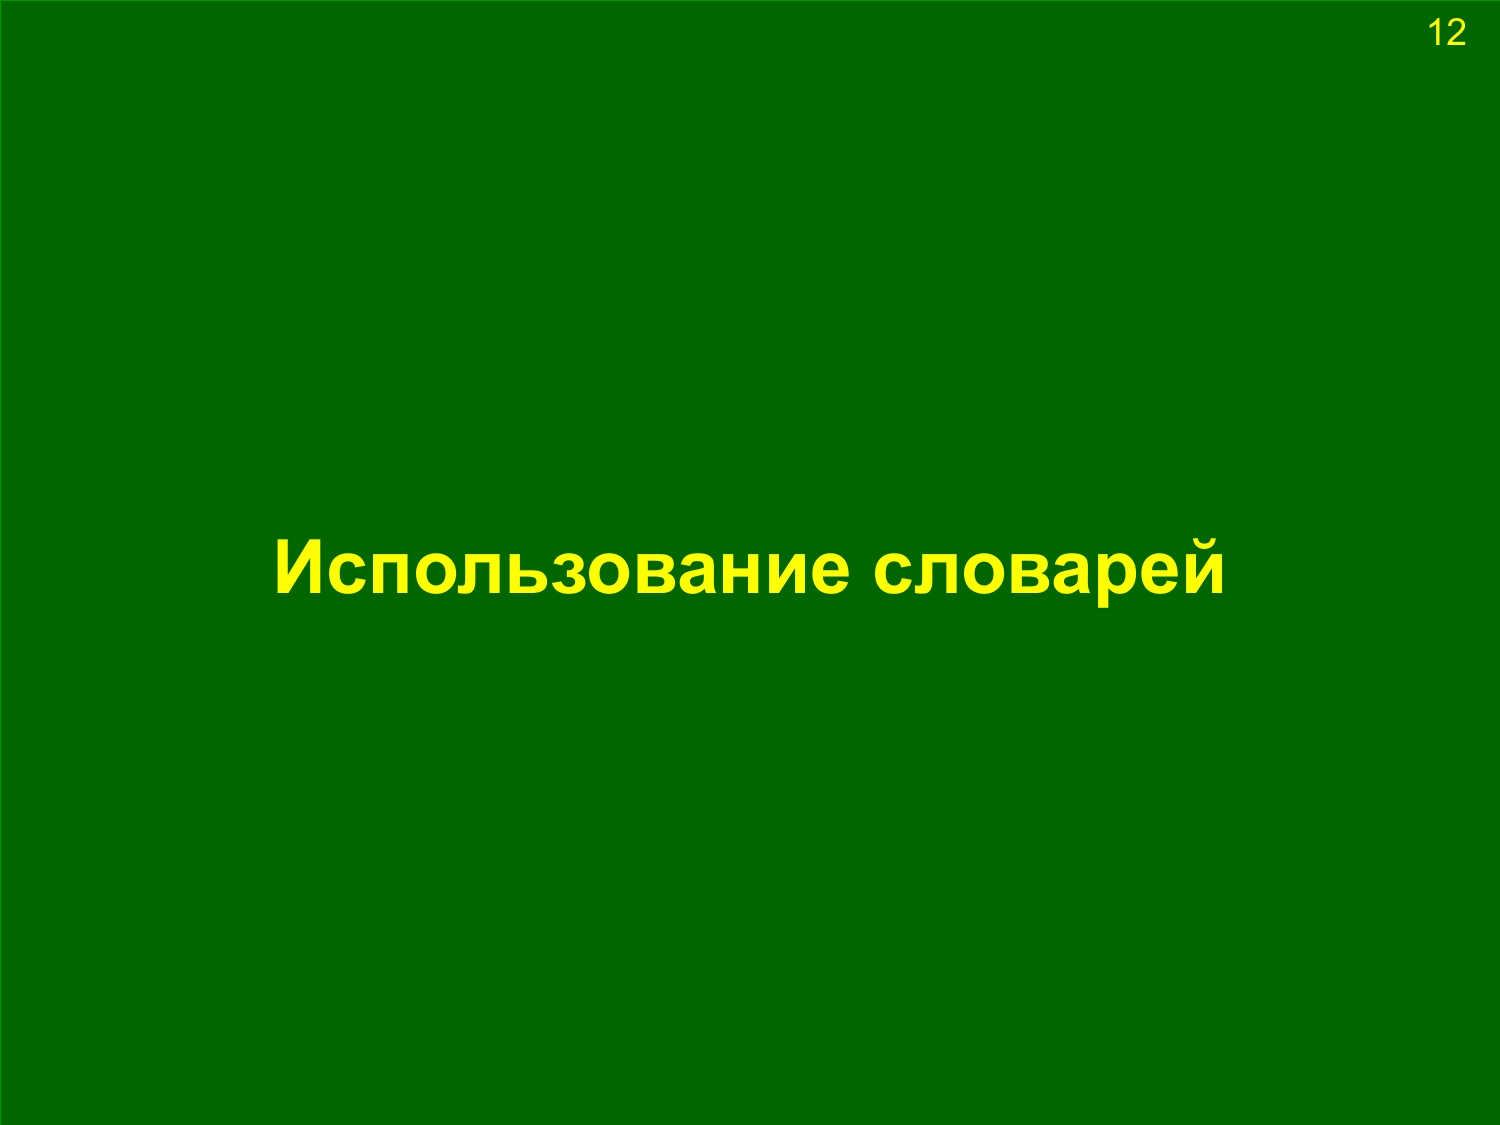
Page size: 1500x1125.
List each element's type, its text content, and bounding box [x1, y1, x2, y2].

title Использование словарей [75, 473, 1425, 662]
